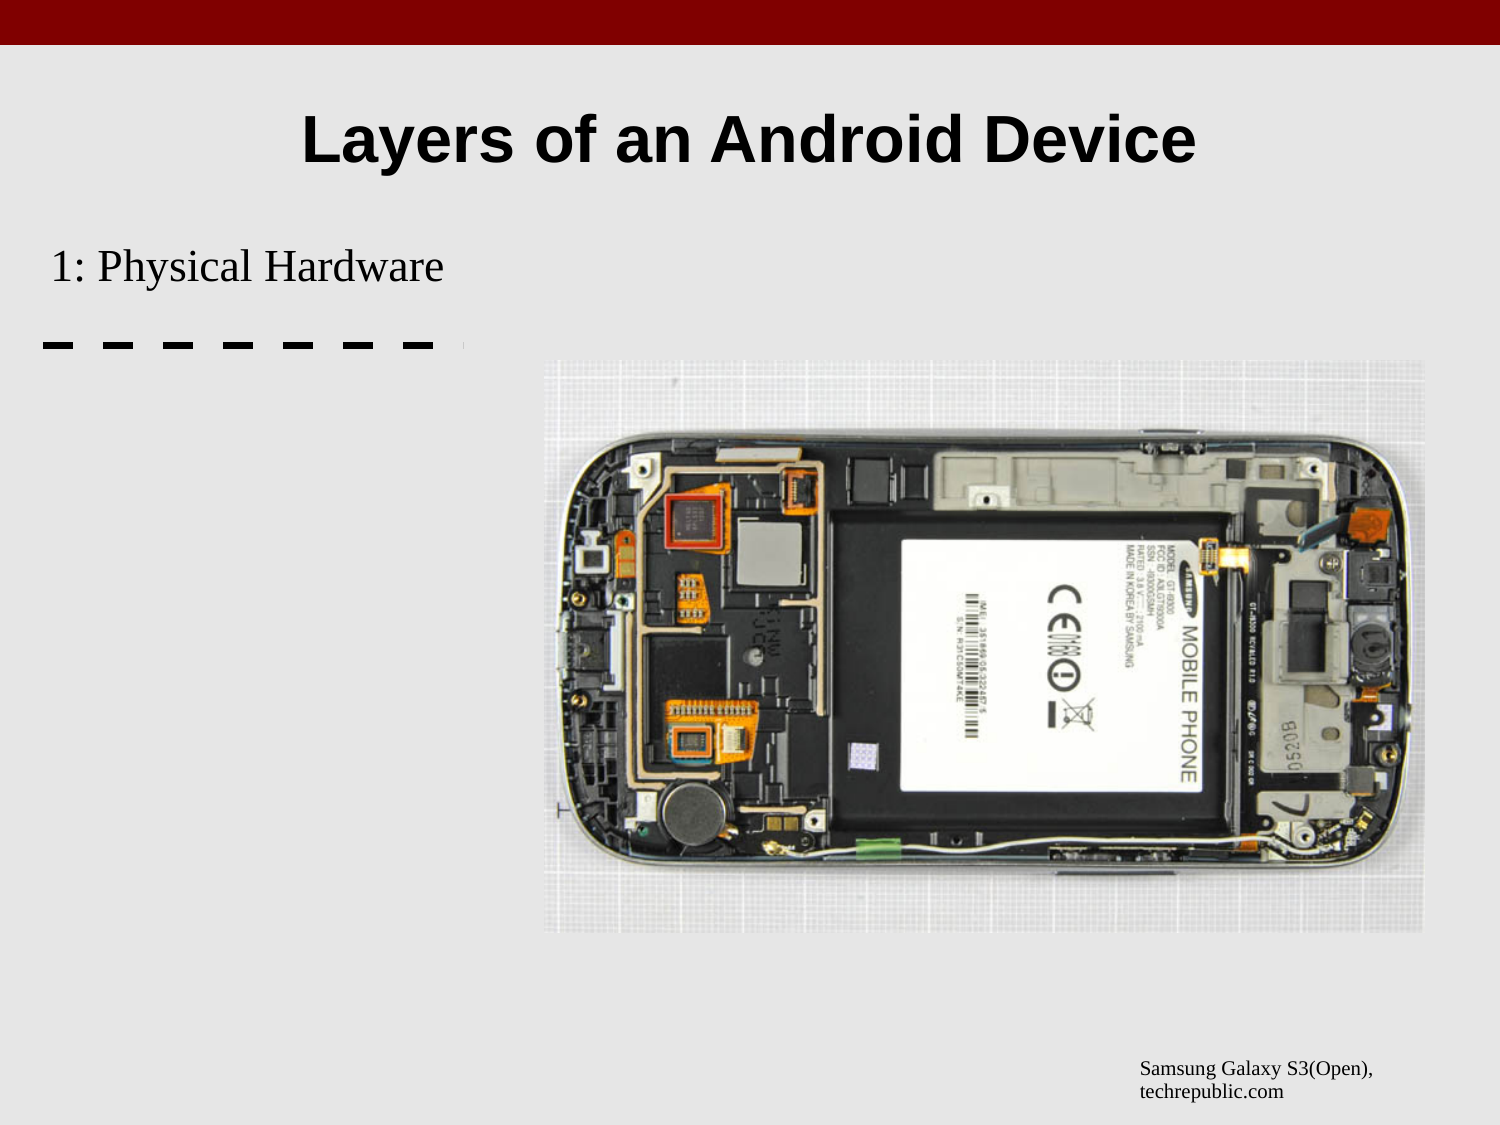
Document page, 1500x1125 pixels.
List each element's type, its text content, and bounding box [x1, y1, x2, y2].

text_box Samsung Galaxy S3(Open), techrepublic.com [1125, 1049, 1486, 1111]
picture [544, 360, 1425, 933]
text_box 1: Physical Hardware [15, 232, 481, 300]
title Layers of an Android Device [75, 45, 1425, 234]
